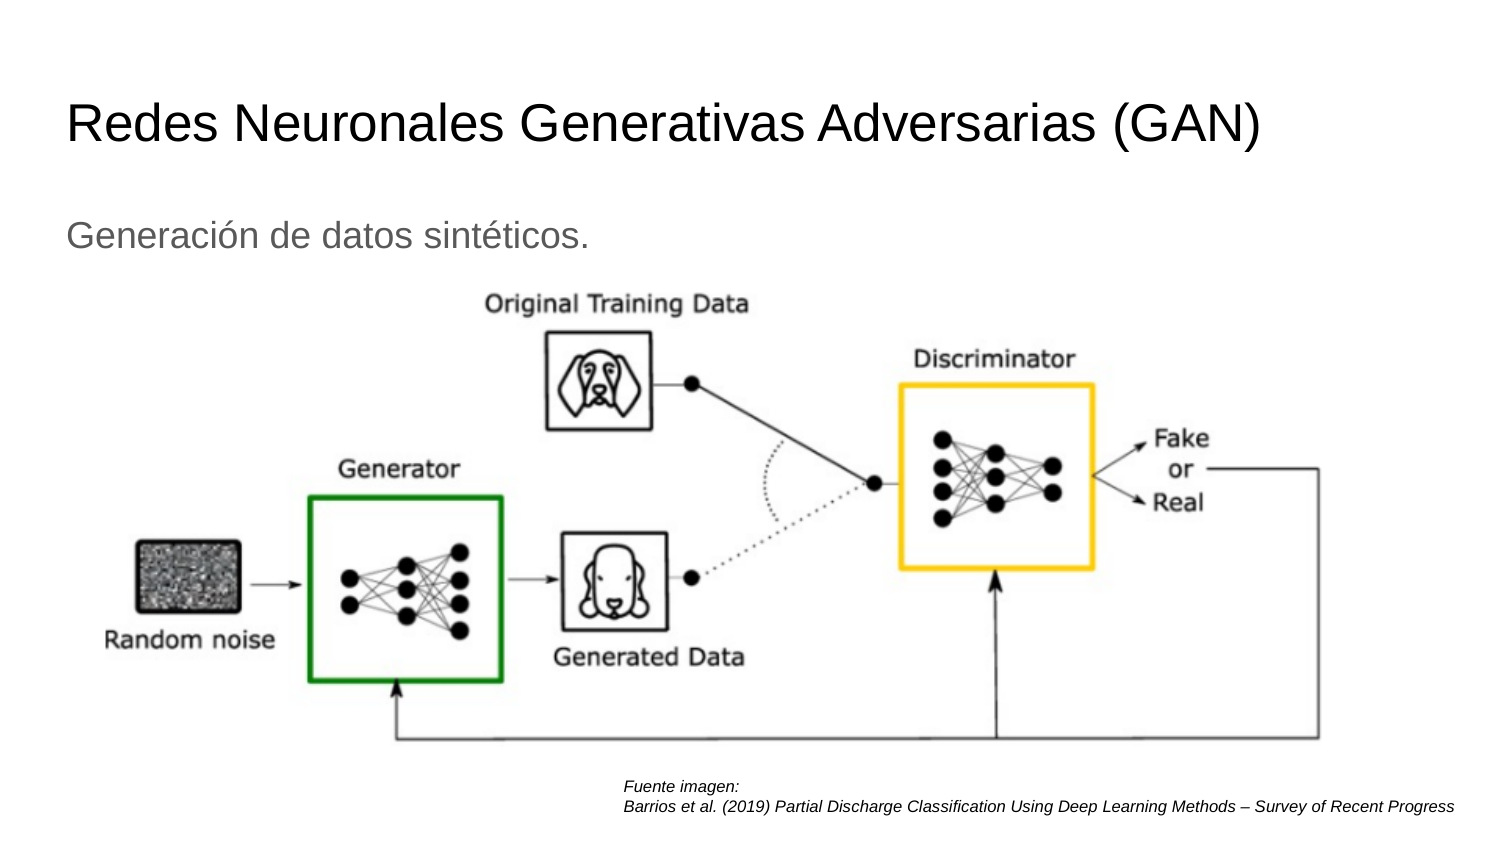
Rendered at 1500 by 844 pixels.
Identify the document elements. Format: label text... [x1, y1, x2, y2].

picture [84, 257, 1367, 792]
text_box Fuente imagen: Barrios et al. (2019) Partial Discharge Classification Using Deep Learning Methods – Survey of Recent Progress [608, 760, 1487, 831]
title Redes Neuronales Generativas Adversarias (GAN) [51, 72, 1449, 167]
list Generación de datos sintéticos. [51, 189, 1449, 750]
